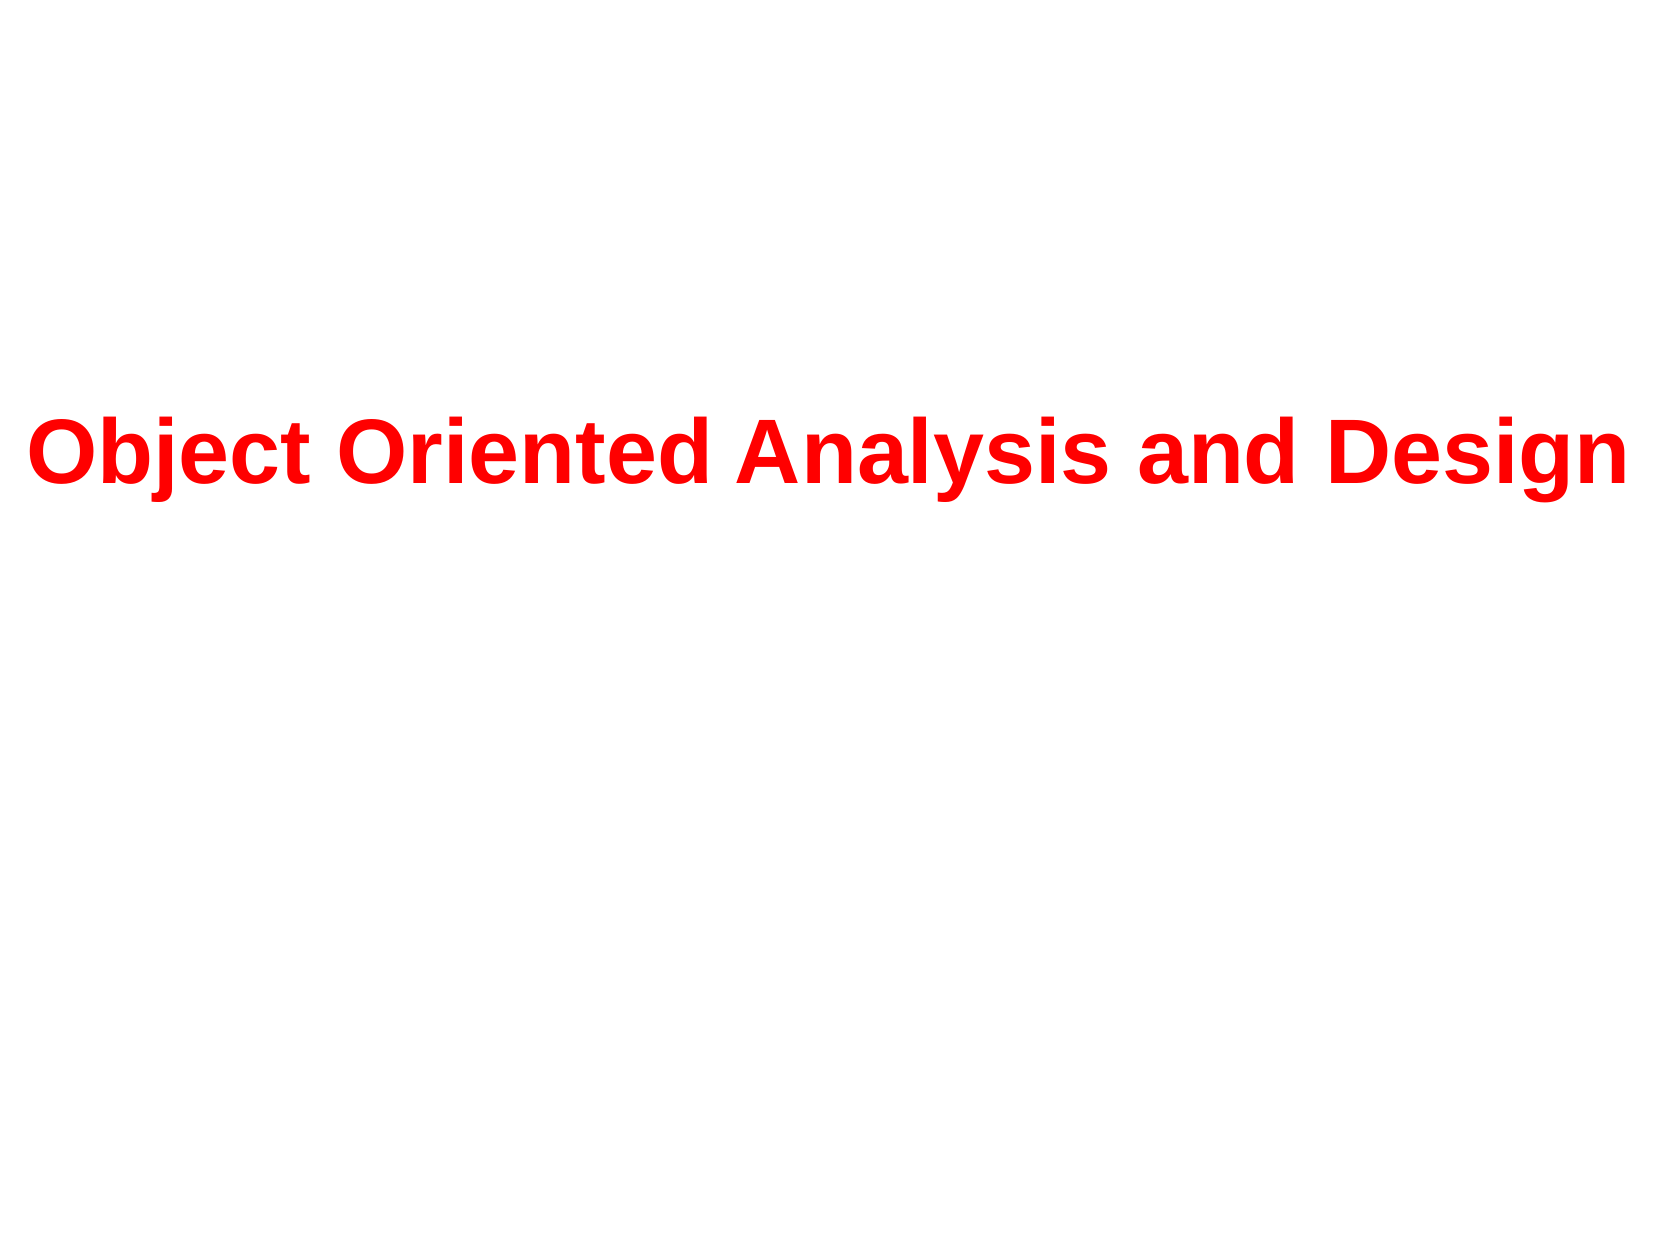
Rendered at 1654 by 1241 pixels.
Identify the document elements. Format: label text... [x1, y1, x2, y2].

title Object Oriented Analysis and Design [17, 314, 1642, 589]
